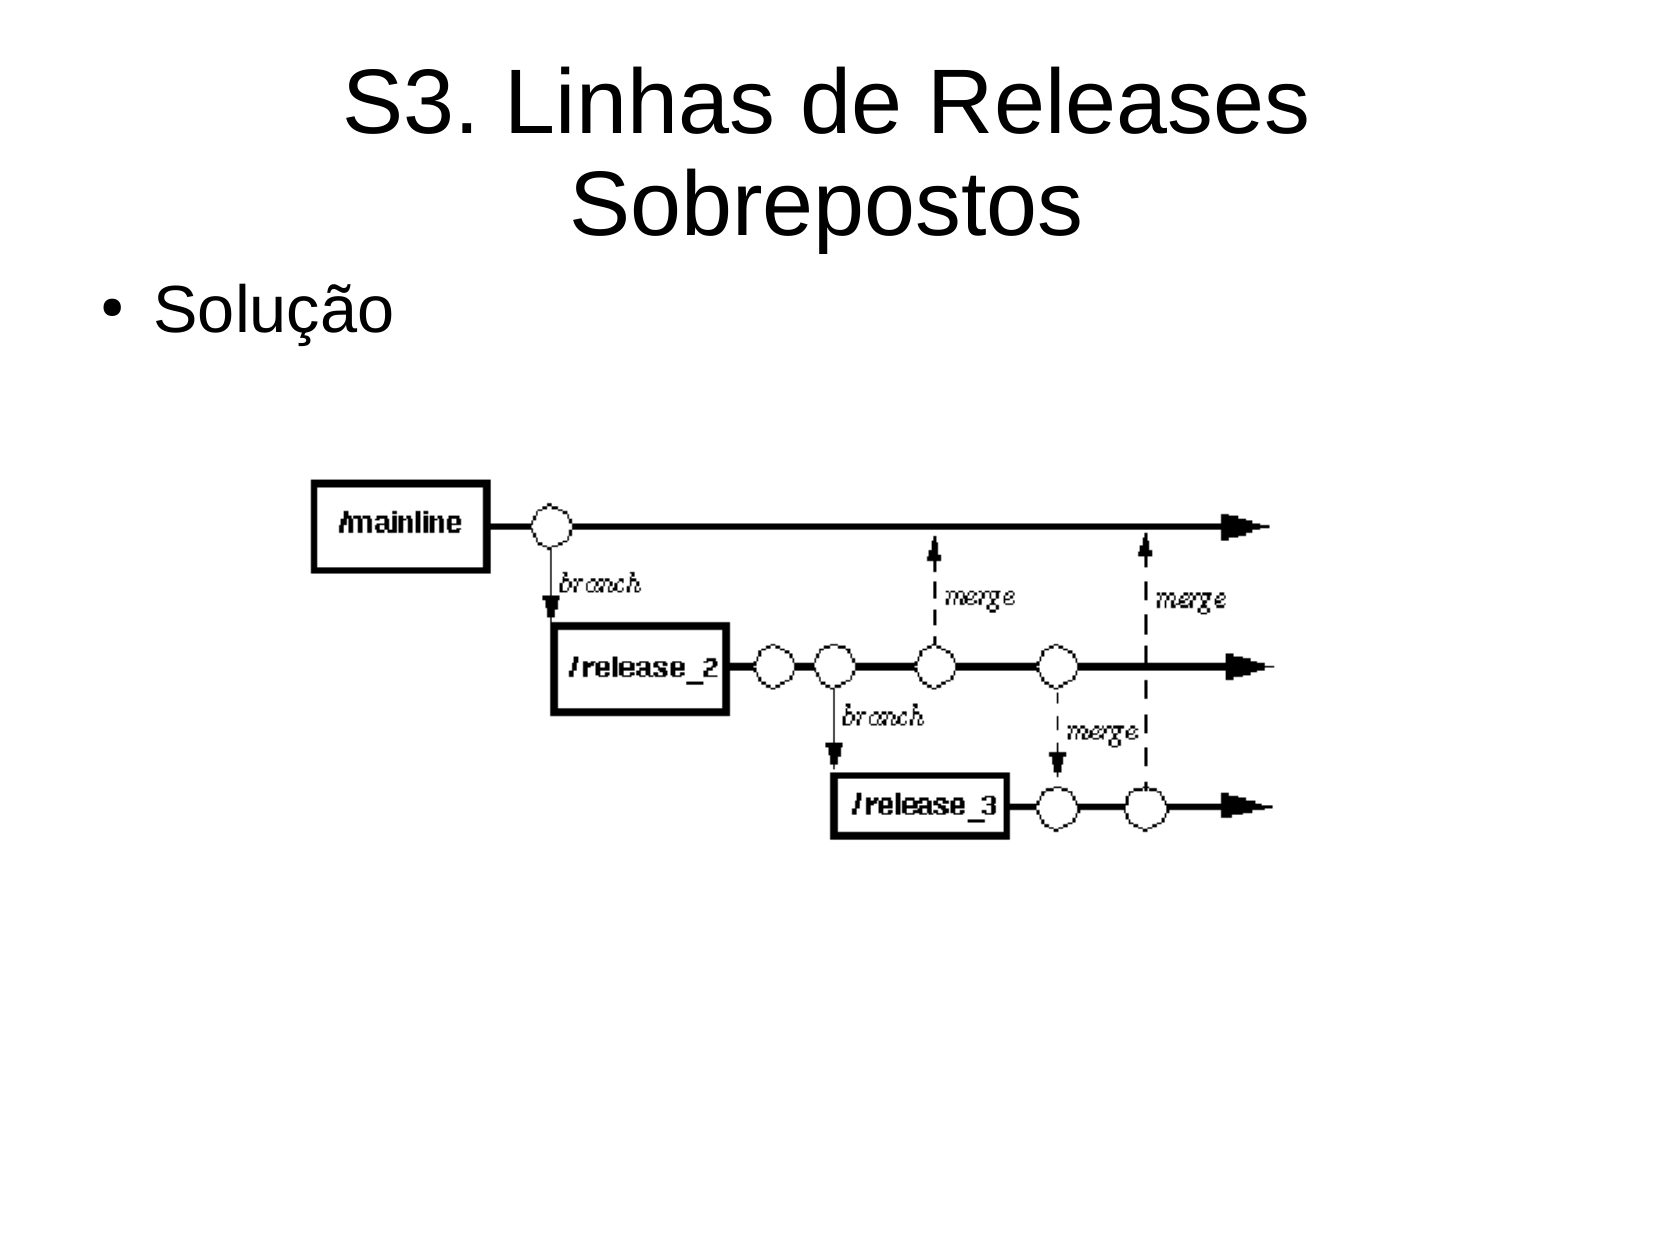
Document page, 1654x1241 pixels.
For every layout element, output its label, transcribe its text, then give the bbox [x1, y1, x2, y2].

list Solução [82, 271, 1571, 991]
picture [294, 458, 1312, 851]
title S3. Linhas de Releases Sobrepostos [82, 49, 1571, 257]
